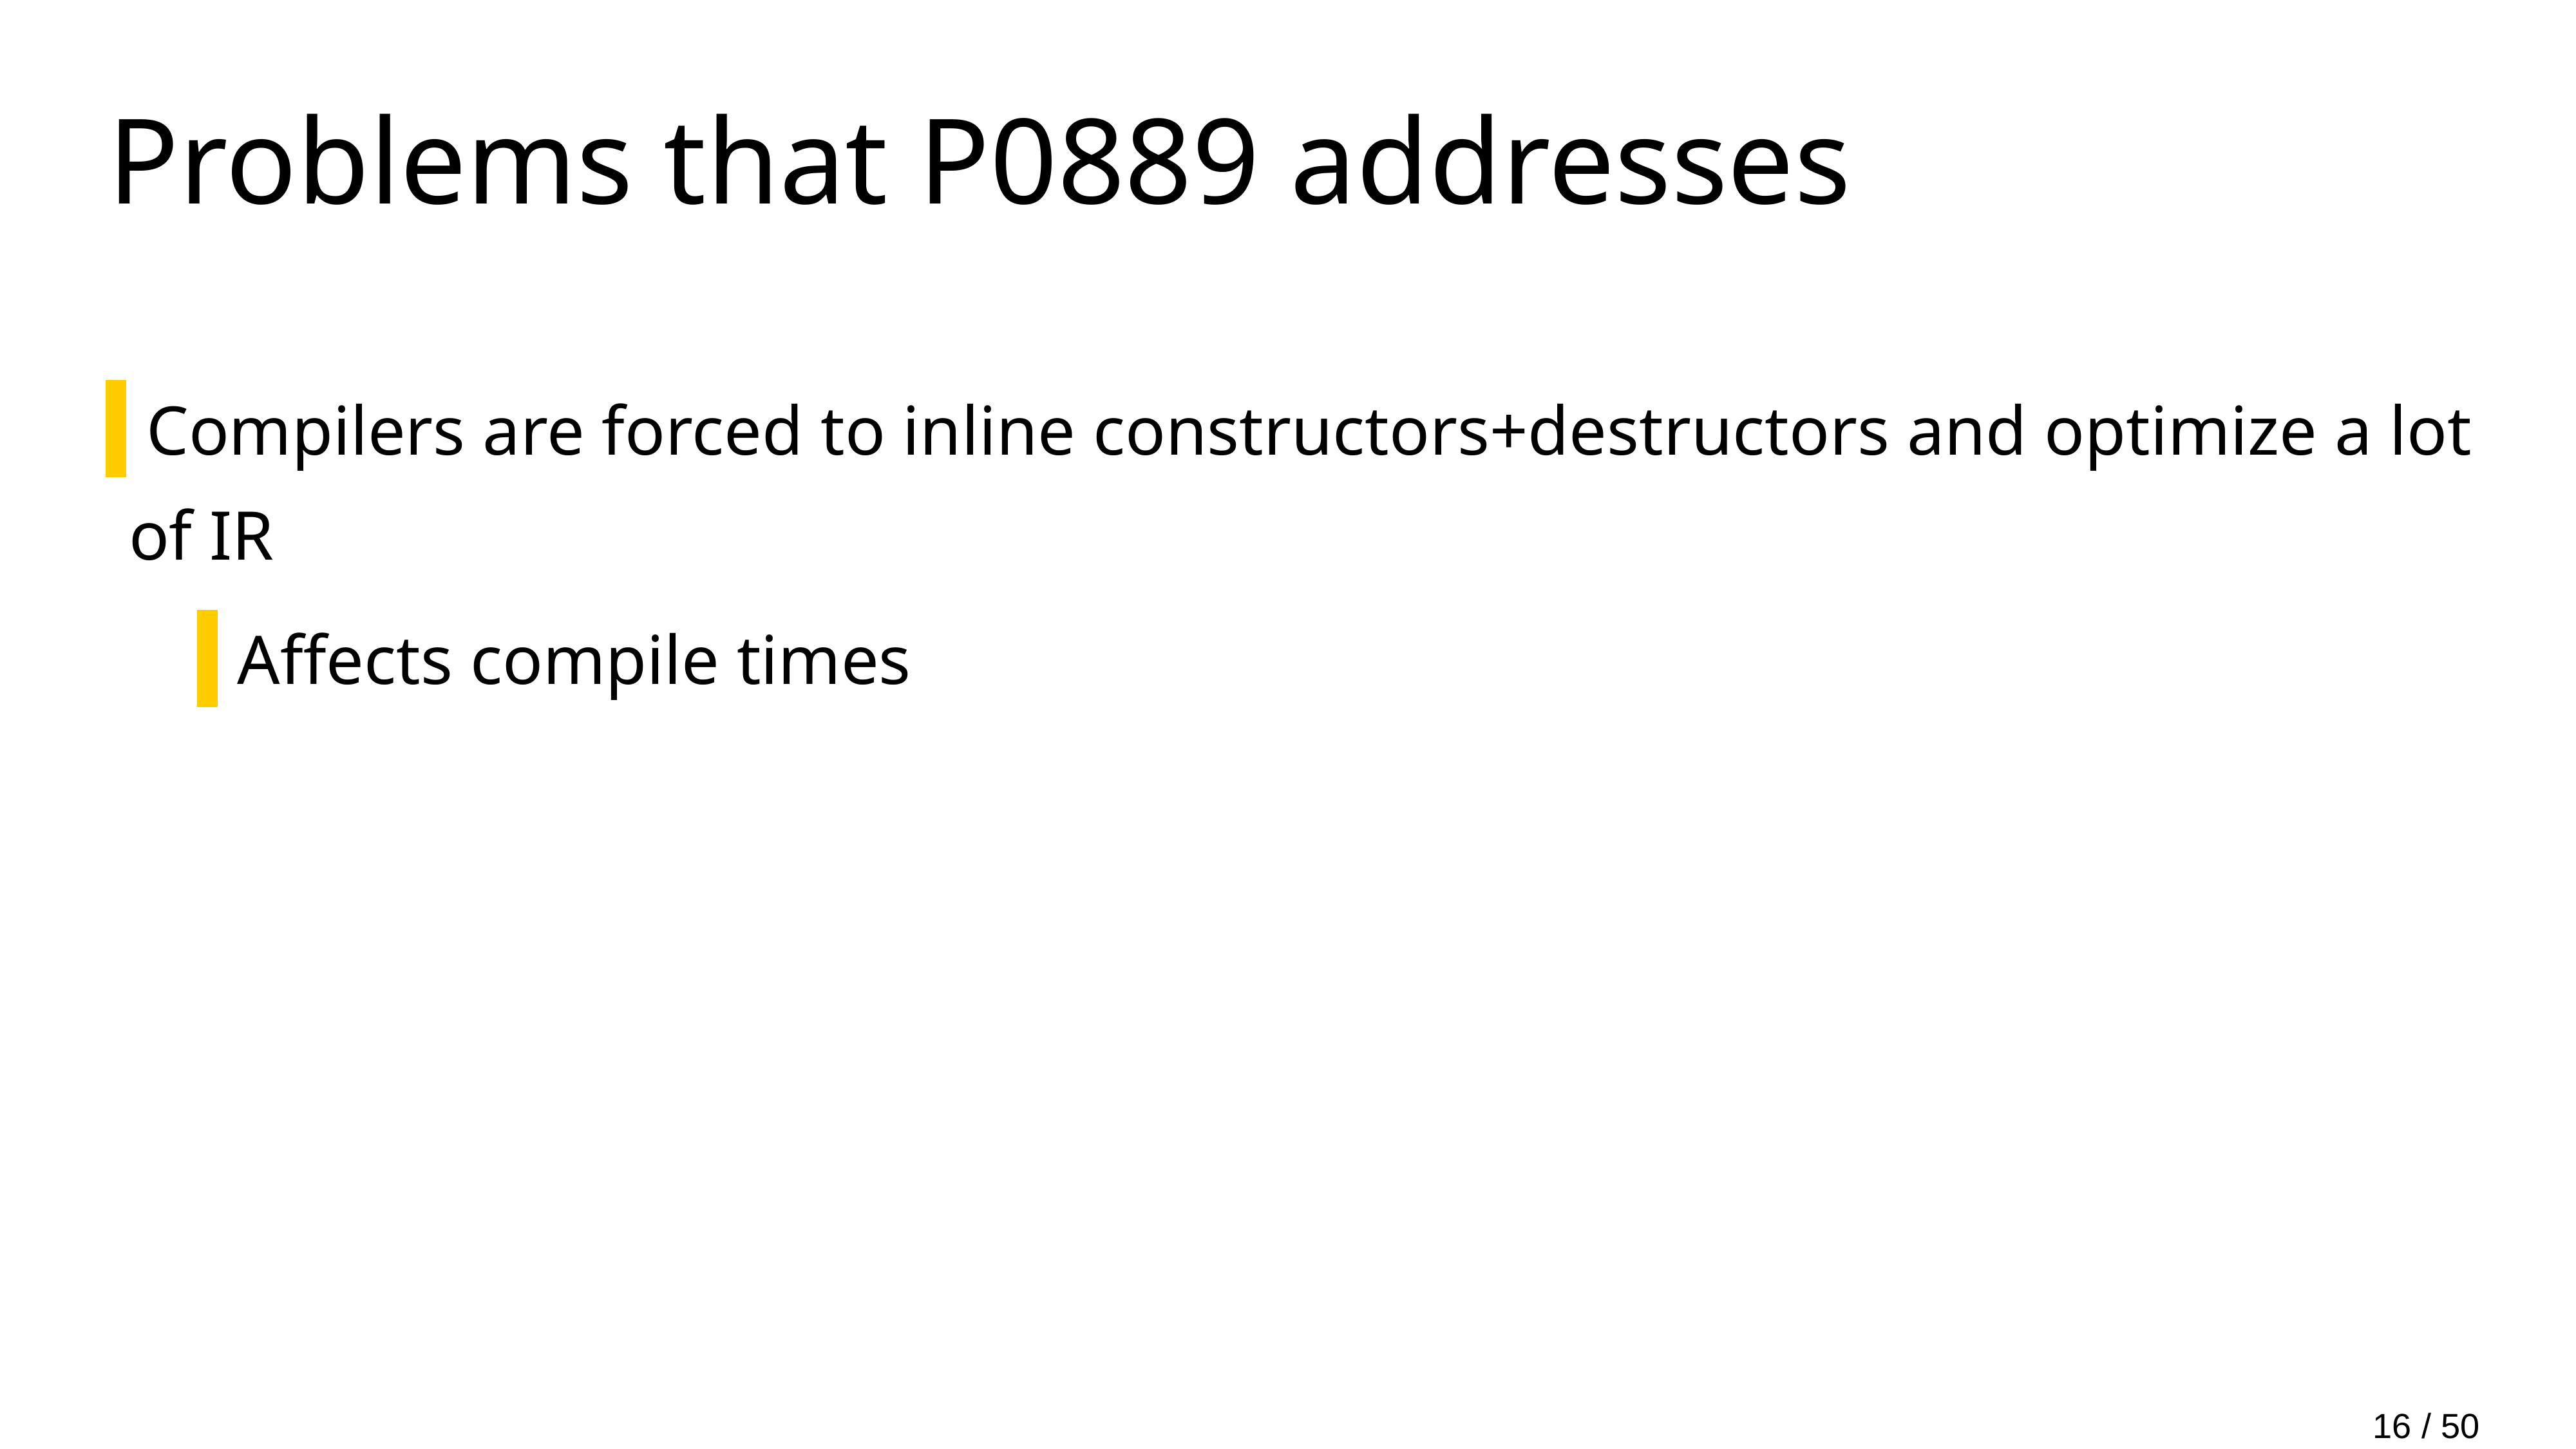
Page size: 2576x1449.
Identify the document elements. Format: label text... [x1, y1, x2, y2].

title Problems that P0889 addresses [108, 80, 2468, 242]
text_box Compilers are forced to inline constructors+destructors and optimize a lot of IR Affects compile times [96, 364, 2512, 1419]
text_box <number> / 50 [2363, 1402, 2576, 1449]
